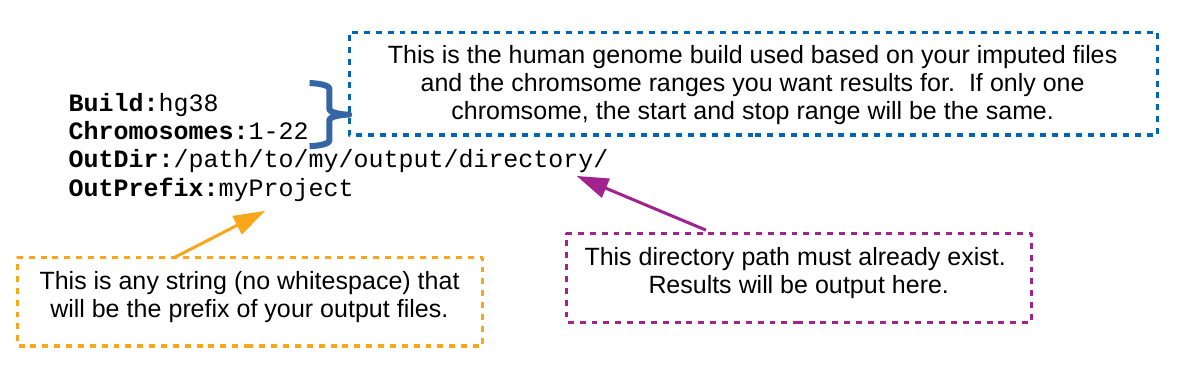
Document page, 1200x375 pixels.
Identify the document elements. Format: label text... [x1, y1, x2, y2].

text_box This directory path must already exist. Results will be output here. [566, 233, 1032, 323]
text_box This is the human genome build used based on your imputed files and the chromsome ranges you want results for. If only one chromsome, the start and stop range will be the same. [349, 32, 1158, 135]
text_box This is any string (no whitespace) that will be the prefix of your output files. [17, 257, 483, 347]
text_box Build:hg38 Chromosomes:1-22 OutDir:/path/to/my/output/directory/ OutPrefix:myProject [53, 83, 667, 237]
